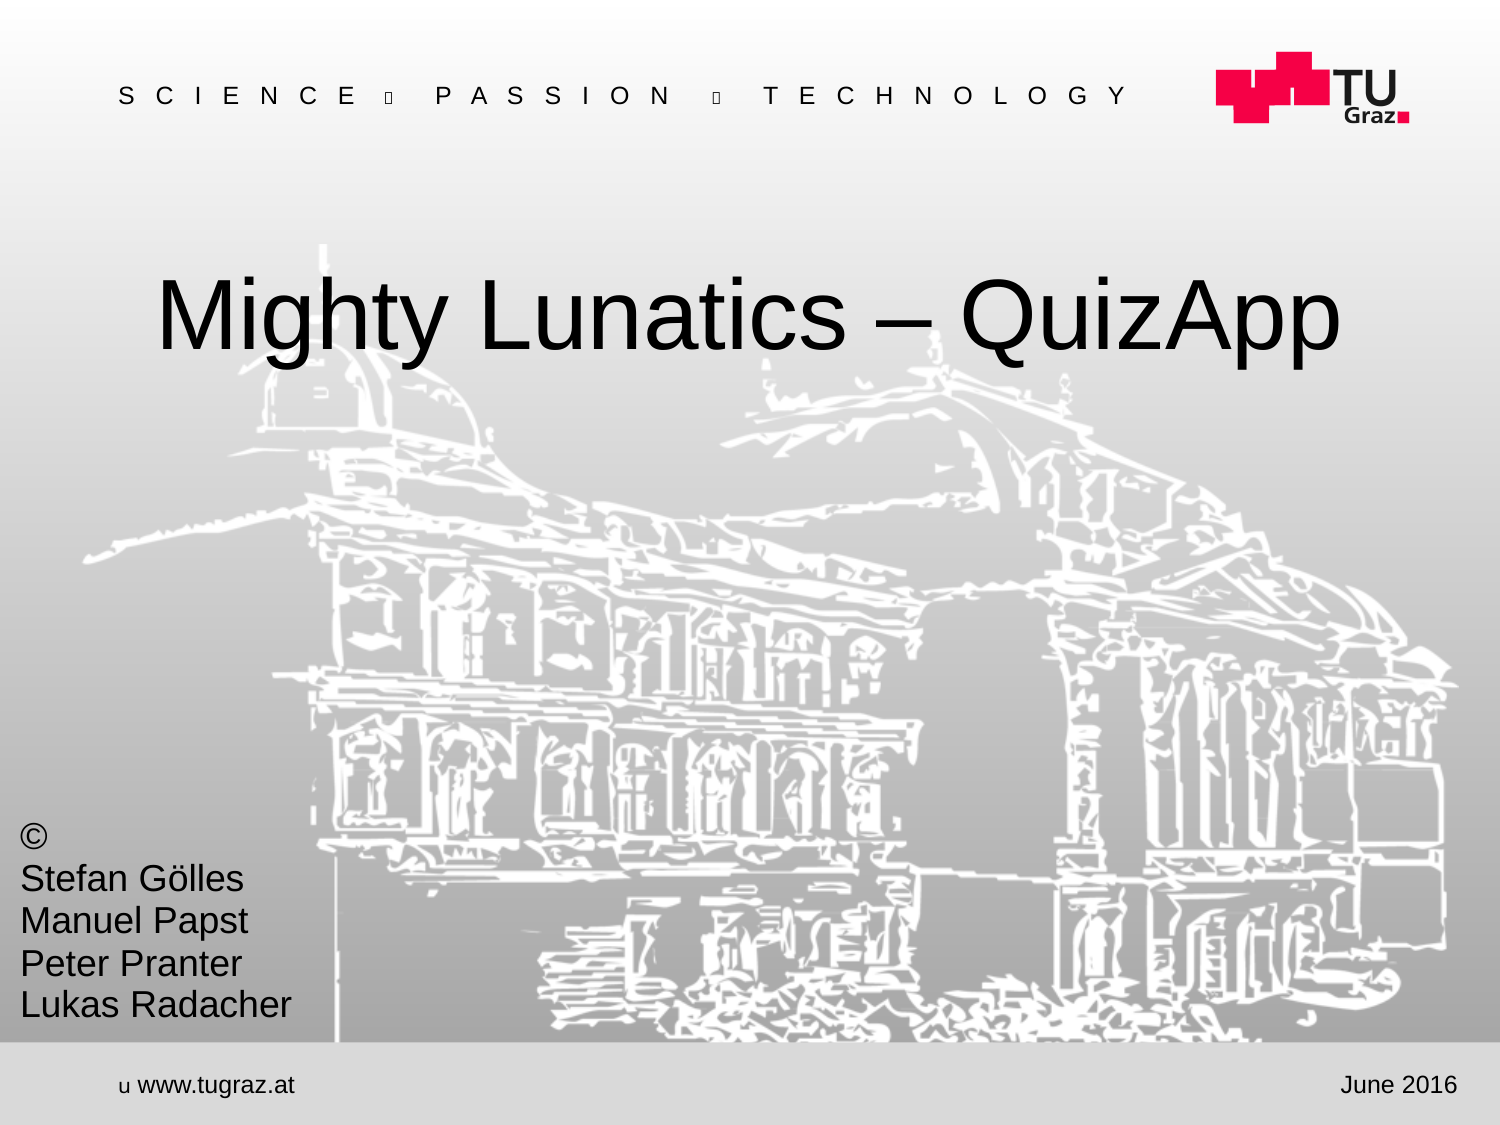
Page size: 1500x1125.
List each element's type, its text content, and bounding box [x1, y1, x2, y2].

picture [0, 244, 1459, 1042]
text_box [165, 378, 1224, 473]
text_box Mighty Lunatics – QuizApp [140, 251, 1359, 378]
picture [1213, 46, 1413, 128]
text_box © Stefan Gölles Manuel Papst Peter Pranter Lukas Radacher [5, 696, 308, 1088]
